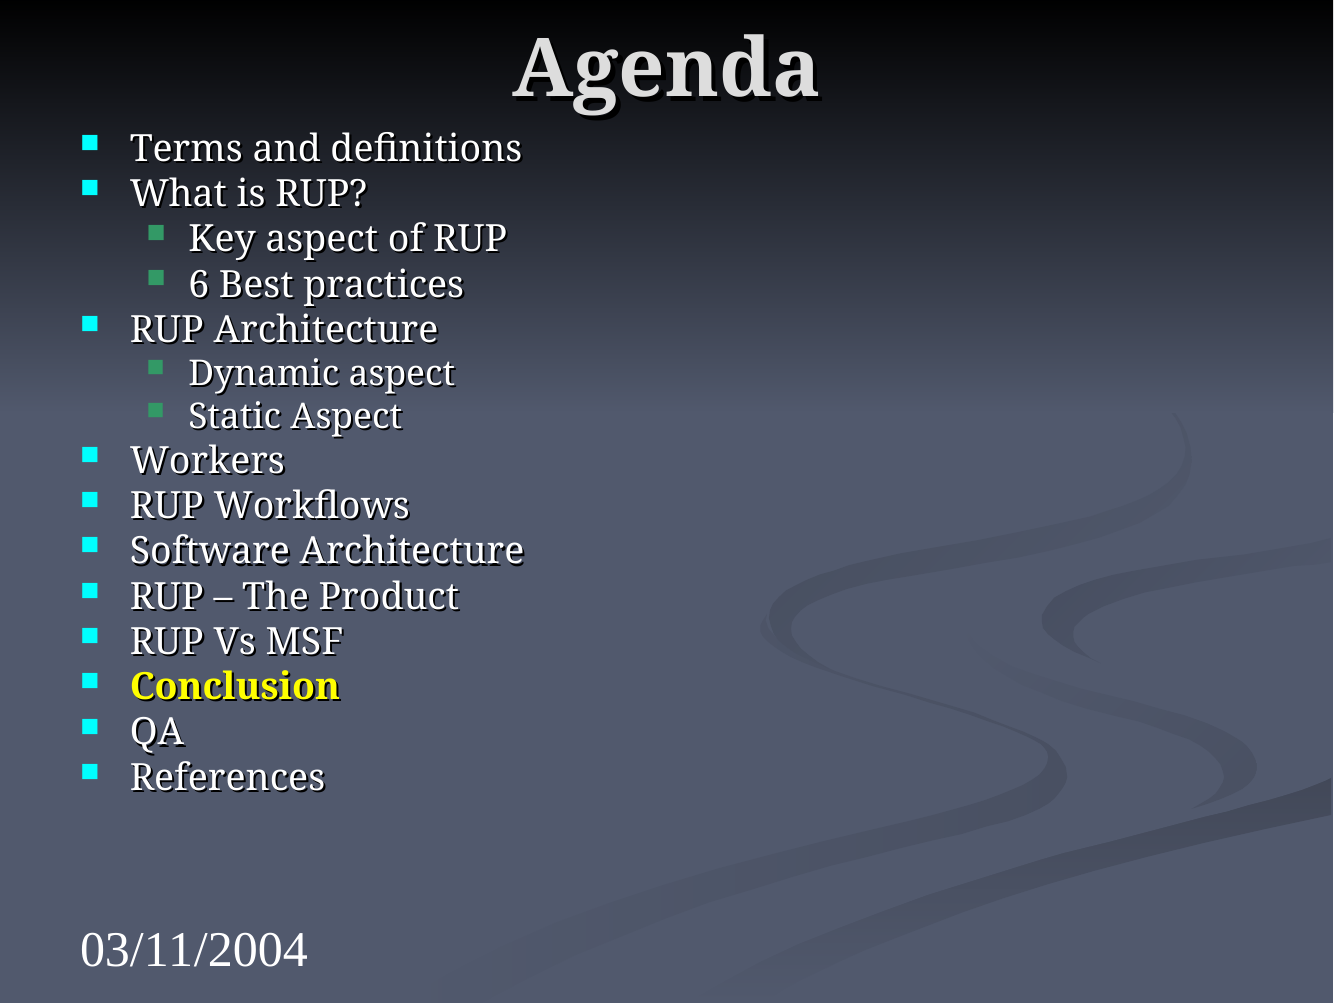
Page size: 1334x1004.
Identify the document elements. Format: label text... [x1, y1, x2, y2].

list Terms and definitions What is RUP? Key aspect of RUP 6 Best practices RUP Architecture Dynamic aspect Static Aspect Workers RUP Workflows Software Architecture RUP – The Product RUP Vs MSF Conclusion QA References [66, 125, 1267, 862]
title Agenda [66, 0, 1267, 125]
